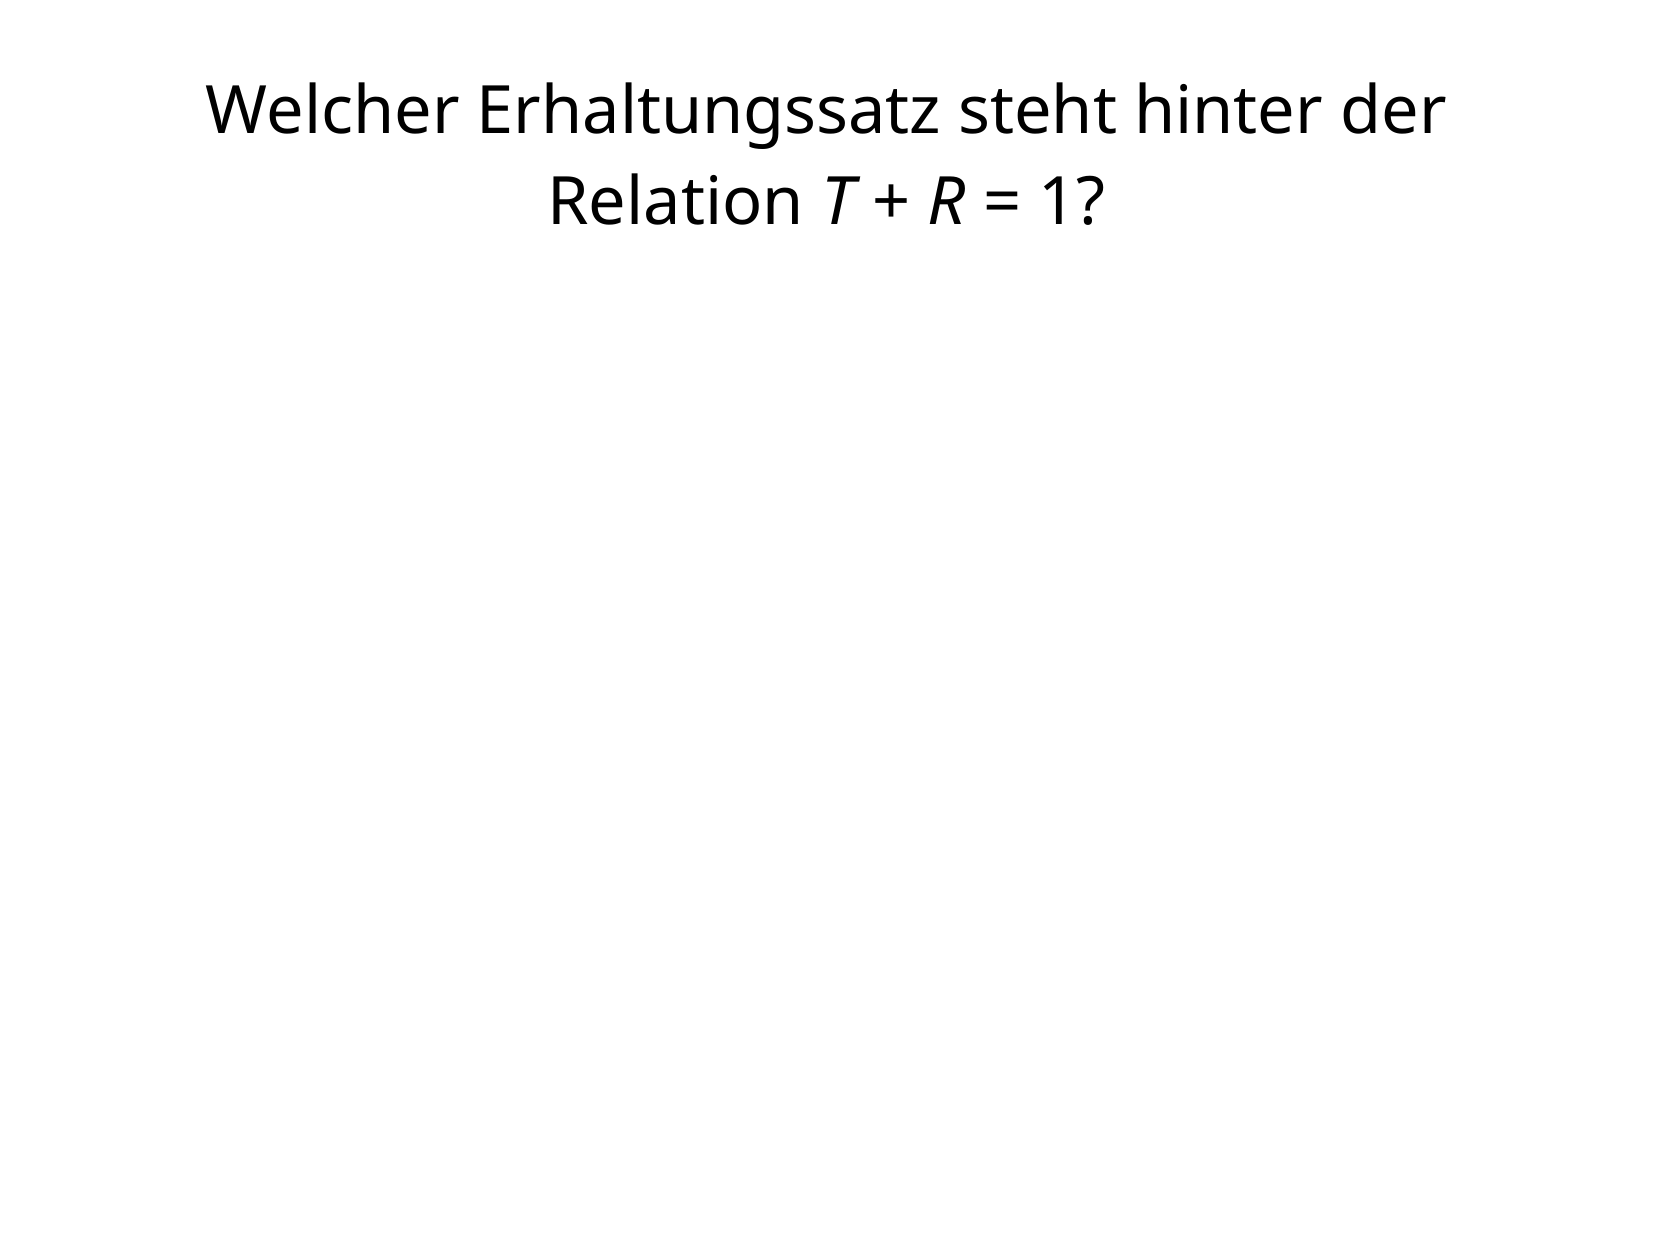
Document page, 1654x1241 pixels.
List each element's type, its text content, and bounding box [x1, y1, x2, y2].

title Welcher Erhaltungssatz steht hinter der Relation T + R = 1? [82, 49, 1571, 257]
